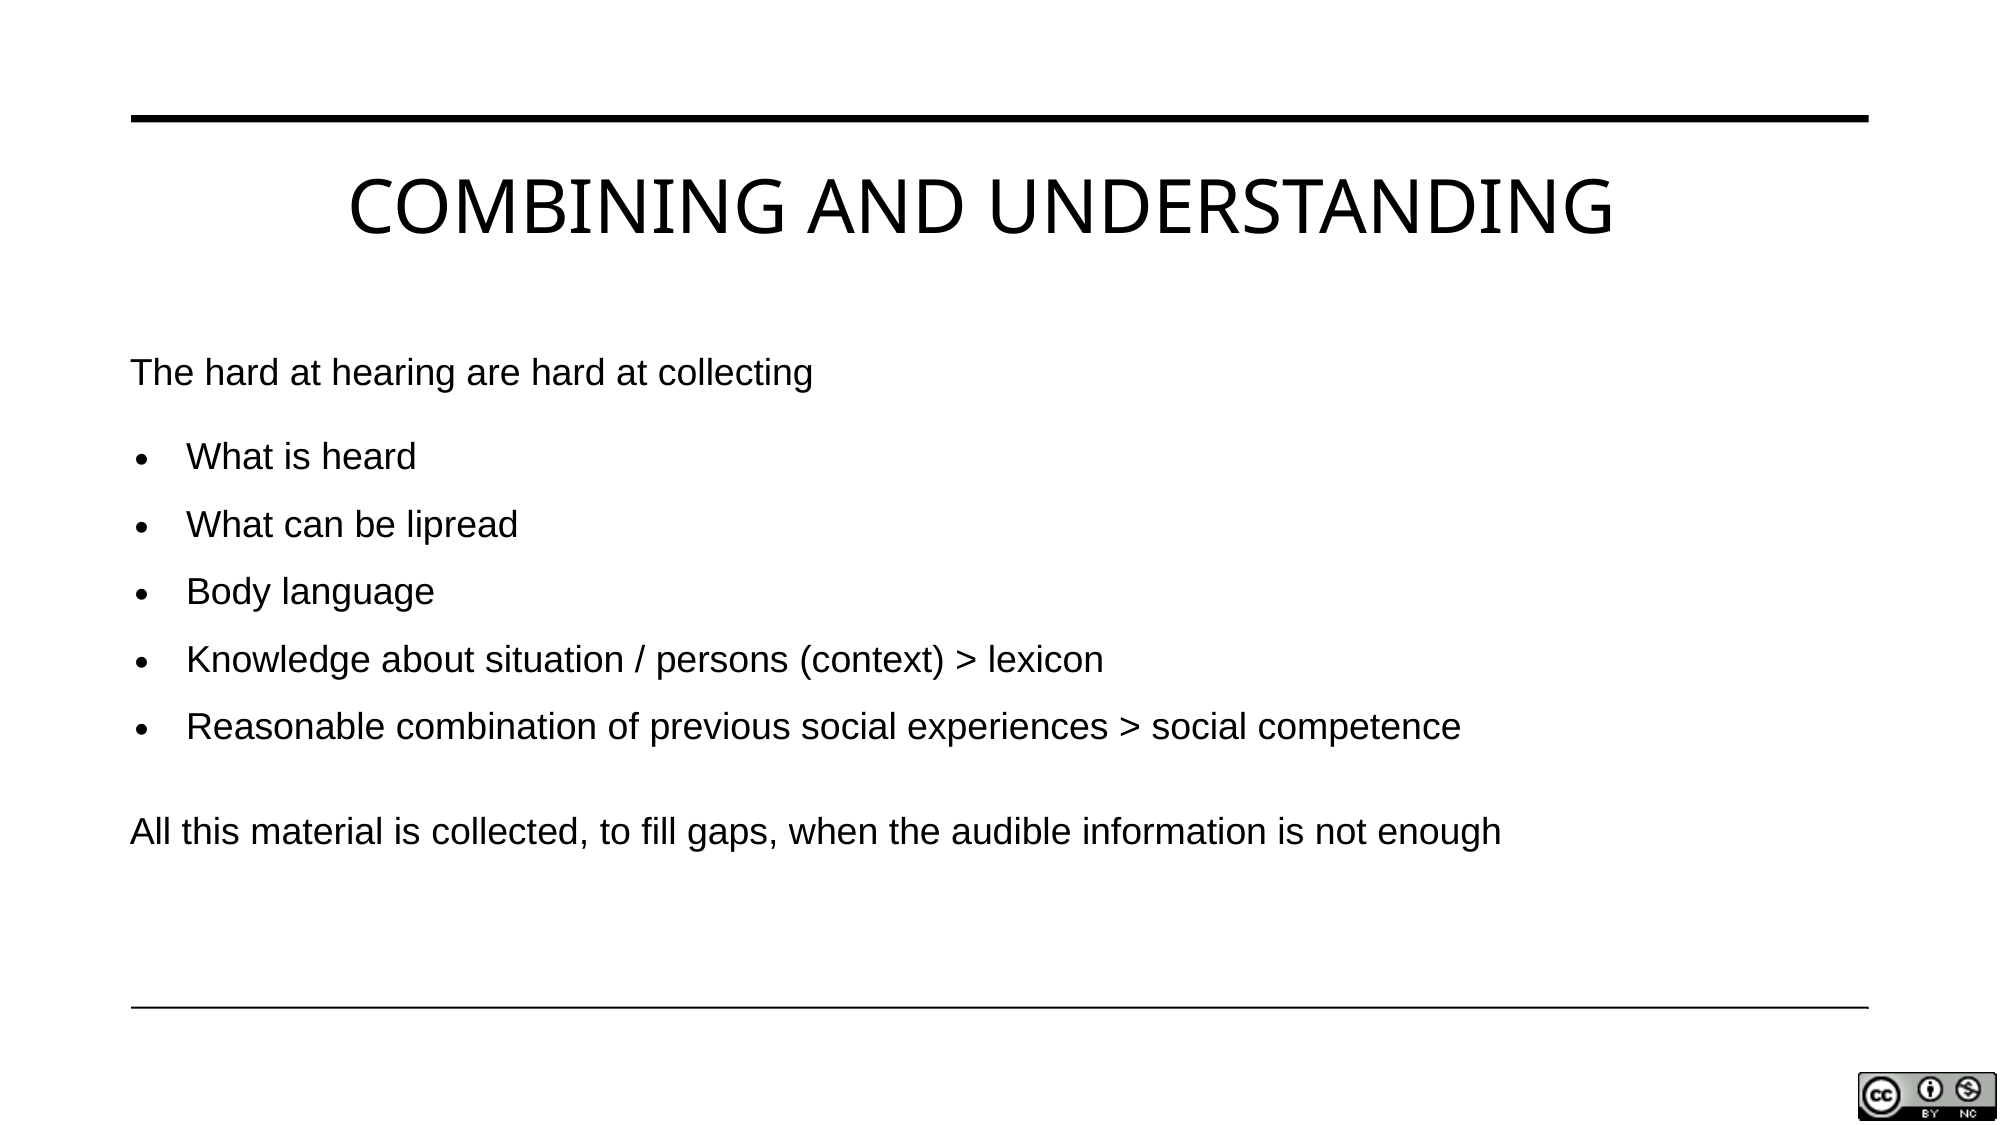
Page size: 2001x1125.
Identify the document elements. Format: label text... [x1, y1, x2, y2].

text_box The hard at hearing are hard at collecting What is heard What can be lipread Body language Knowledge about situation / persons (context) > lexicon Reasonable combination of previous social experiences > social competence All this material is collected, to fill gaps, when the audible information is not enough [114, 256, 1869, 860]
title COMBINING AND UNDERSTANDING [114, 151, 1869, 256]
picture [1858, 1072, 1997, 1121]
